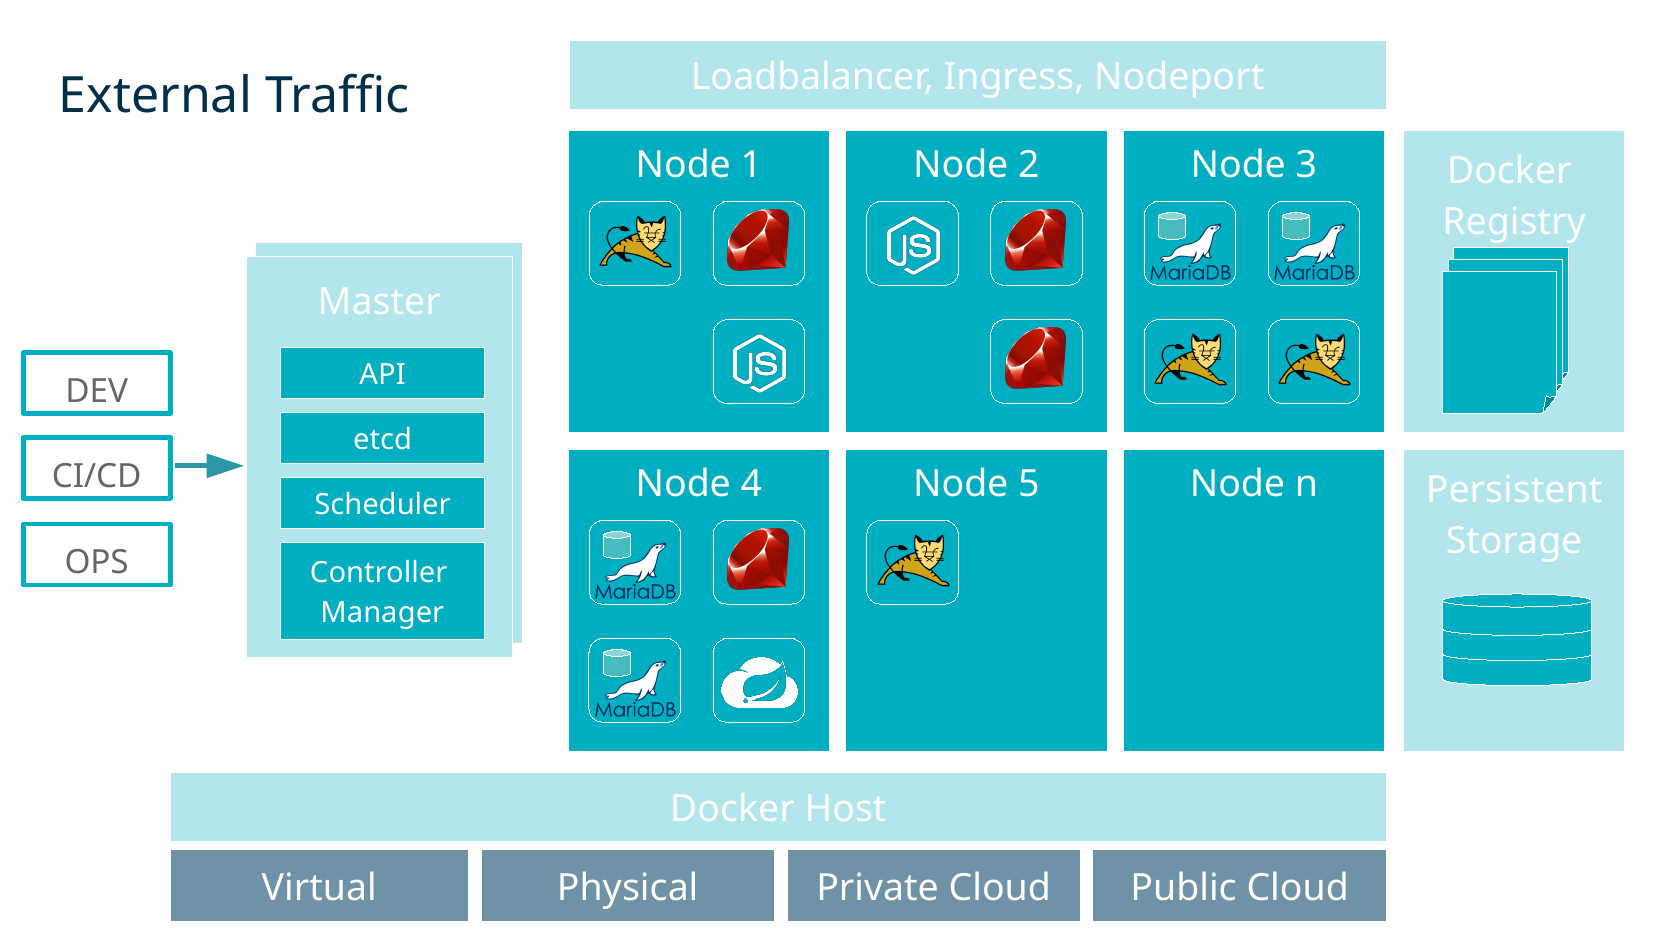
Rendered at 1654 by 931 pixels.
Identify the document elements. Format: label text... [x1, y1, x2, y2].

picture [875, 532, 958, 588]
picture [597, 213, 680, 269]
text_box CI/CD [23, 437, 171, 499]
text_box Node 3 [1124, 131, 1384, 432]
text_box Persistent Storage [1404, 450, 1624, 751]
text_box OPS [23, 524, 171, 586]
text_box etcd [280, 412, 485, 464]
text_box Controller Manager [280, 542, 485, 640]
picture [1005, 327, 1066, 389]
text_box DEV [23, 352, 171, 414]
text_box [603, 536, 631, 541]
text_box Virtual [171, 850, 468, 921]
text_box Docker Host [171, 773, 1386, 841]
text_box Master [246, 256, 513, 658]
text_box [1158, 217, 1186, 222]
text_box [603, 654, 631, 659]
text_box Physical [482, 850, 774, 921]
text_box Node n [1124, 450, 1384, 751]
text_box [1442, 247, 1569, 414]
picture [882, 214, 945, 277]
text_box [1282, 217, 1310, 222]
picture [1005, 209, 1066, 271]
text_box Scheduler [280, 477, 485, 529]
picture [727, 528, 789, 590]
text_box [1442, 593, 1592, 686]
text_box Node 4 [569, 450, 829, 751]
picture [721, 656, 798, 708]
picture [592, 541, 684, 601]
picture [1271, 222, 1364, 282]
picture [1152, 331, 1235, 387]
text_box Private Cloud [788, 850, 1080, 921]
text_box Node 2 [846, 131, 1107, 432]
title External Traffic [59, 59, 557, 219]
picture [728, 332, 791, 395]
picture [727, 209, 789, 271]
picture [1147, 222, 1240, 282]
text_box Public Cloud [1093, 850, 1386, 921]
text_box Loadbalancer, Ingress, Nodeport [570, 41, 1386, 109]
text_box API [280, 347, 485, 399]
picture [592, 659, 684, 719]
picture [1276, 331, 1359, 387]
text_box [255, 242, 523, 644]
text_box Node 5 [846, 450, 1107, 751]
text_box Docker Registry [1404, 131, 1624, 432]
text_box Node 1 [569, 131, 829, 432]
